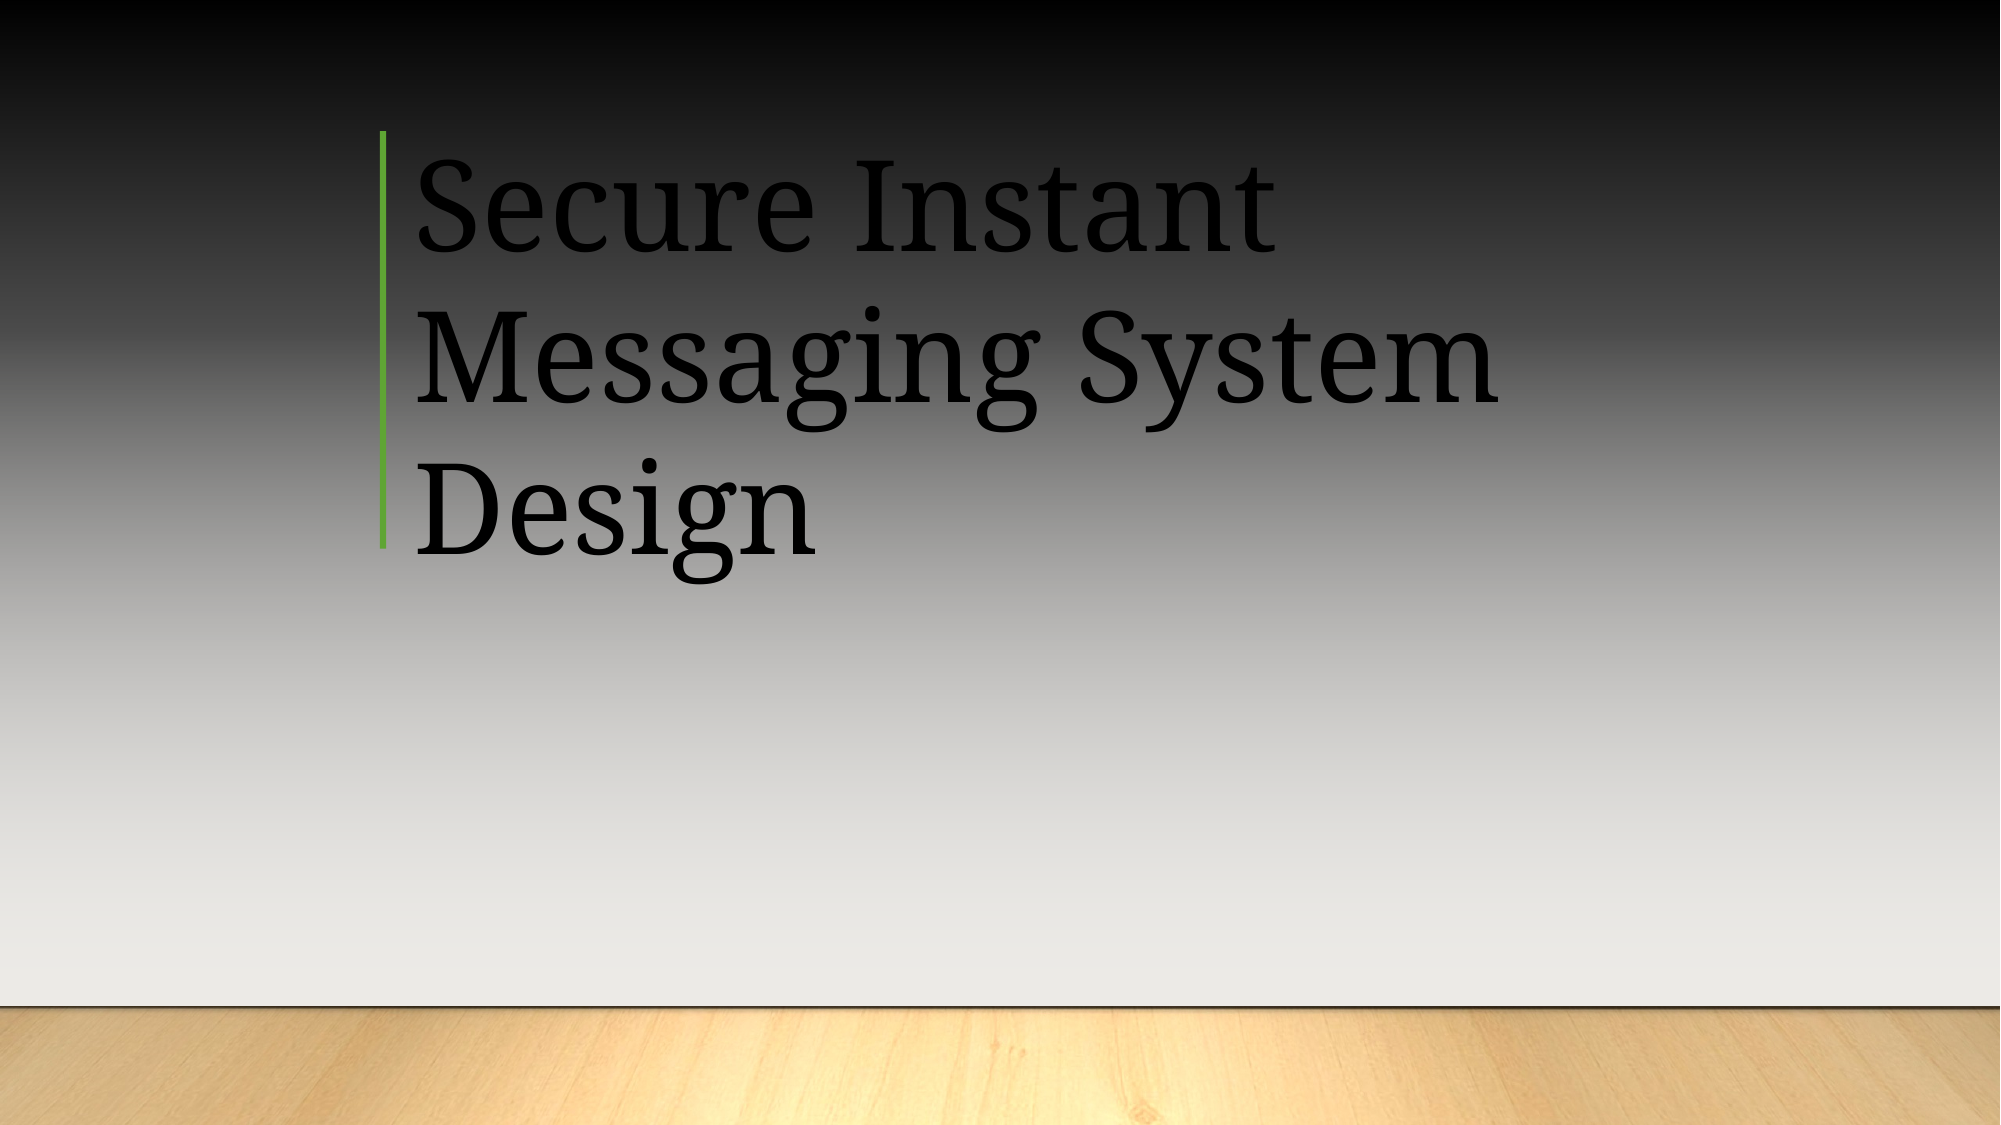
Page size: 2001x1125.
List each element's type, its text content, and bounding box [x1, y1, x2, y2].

title Secure Instant Messaging System Design [398, 115, 1803, 580]
picture [0, 1006, 2000, 1125]
